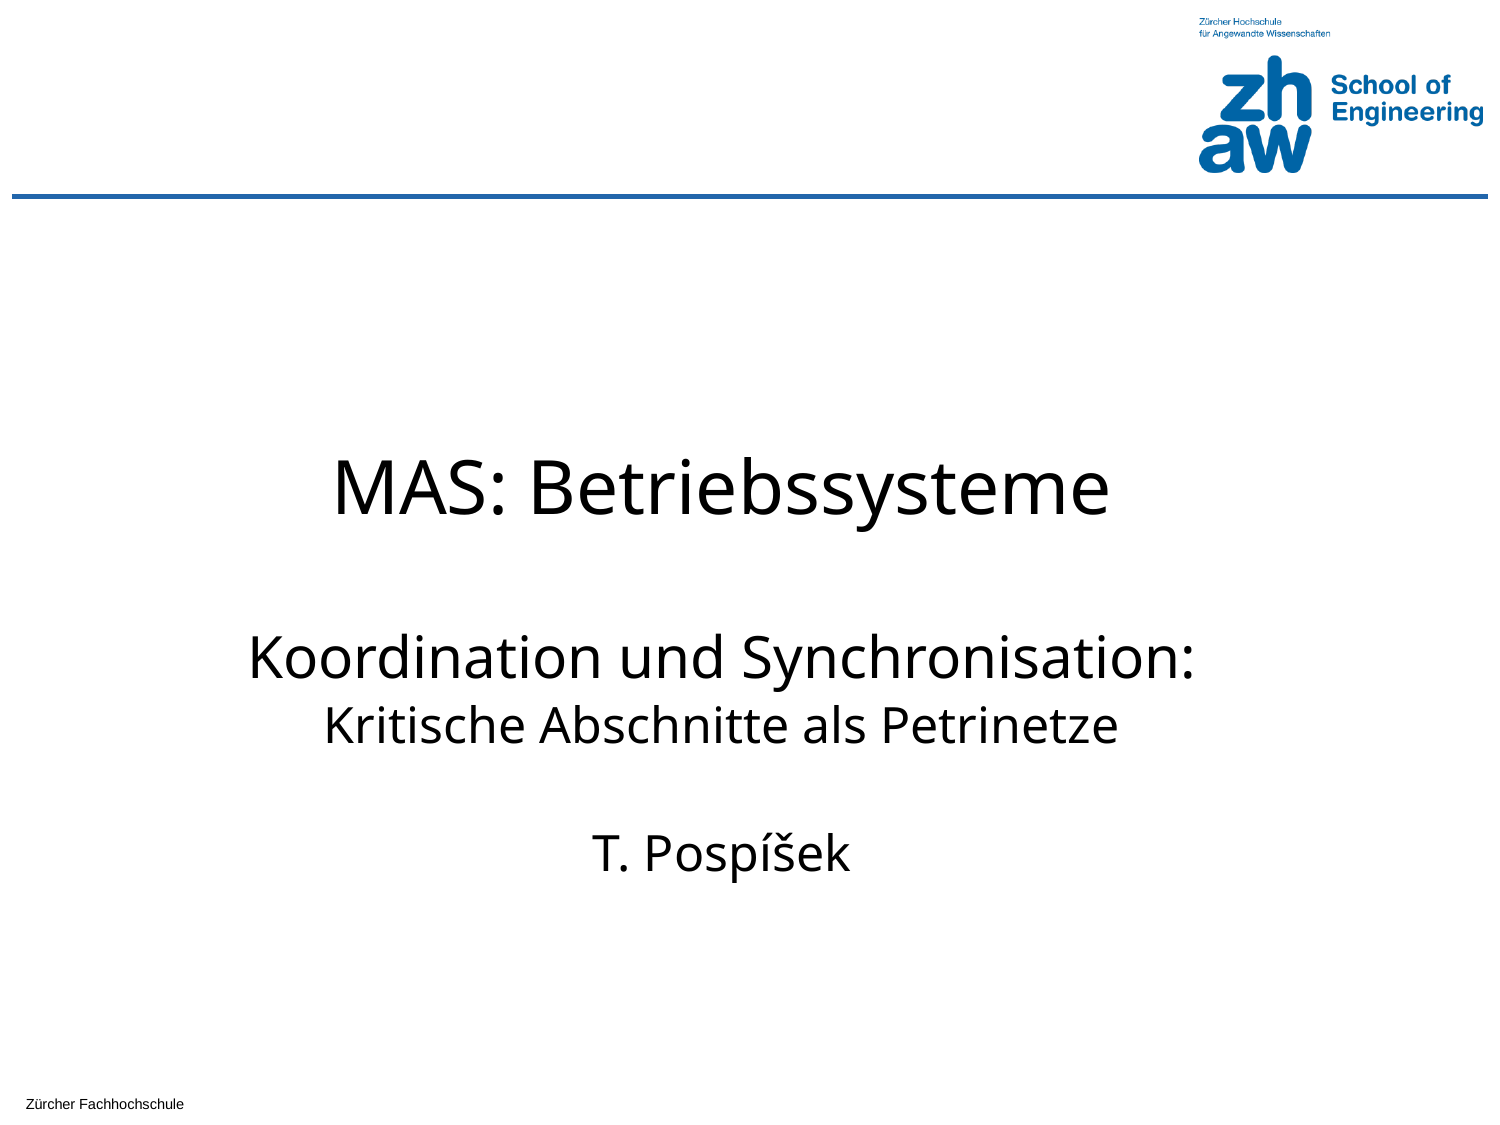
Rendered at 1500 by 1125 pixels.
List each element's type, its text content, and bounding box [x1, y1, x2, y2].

picture [1199, 18, 1483, 173]
text_box MAS: Betriebssysteme Koordination und Synchronisation: Kritische Abschnitte als Petrinetze T. Pospíšek [49, 337, 1394, 763]
